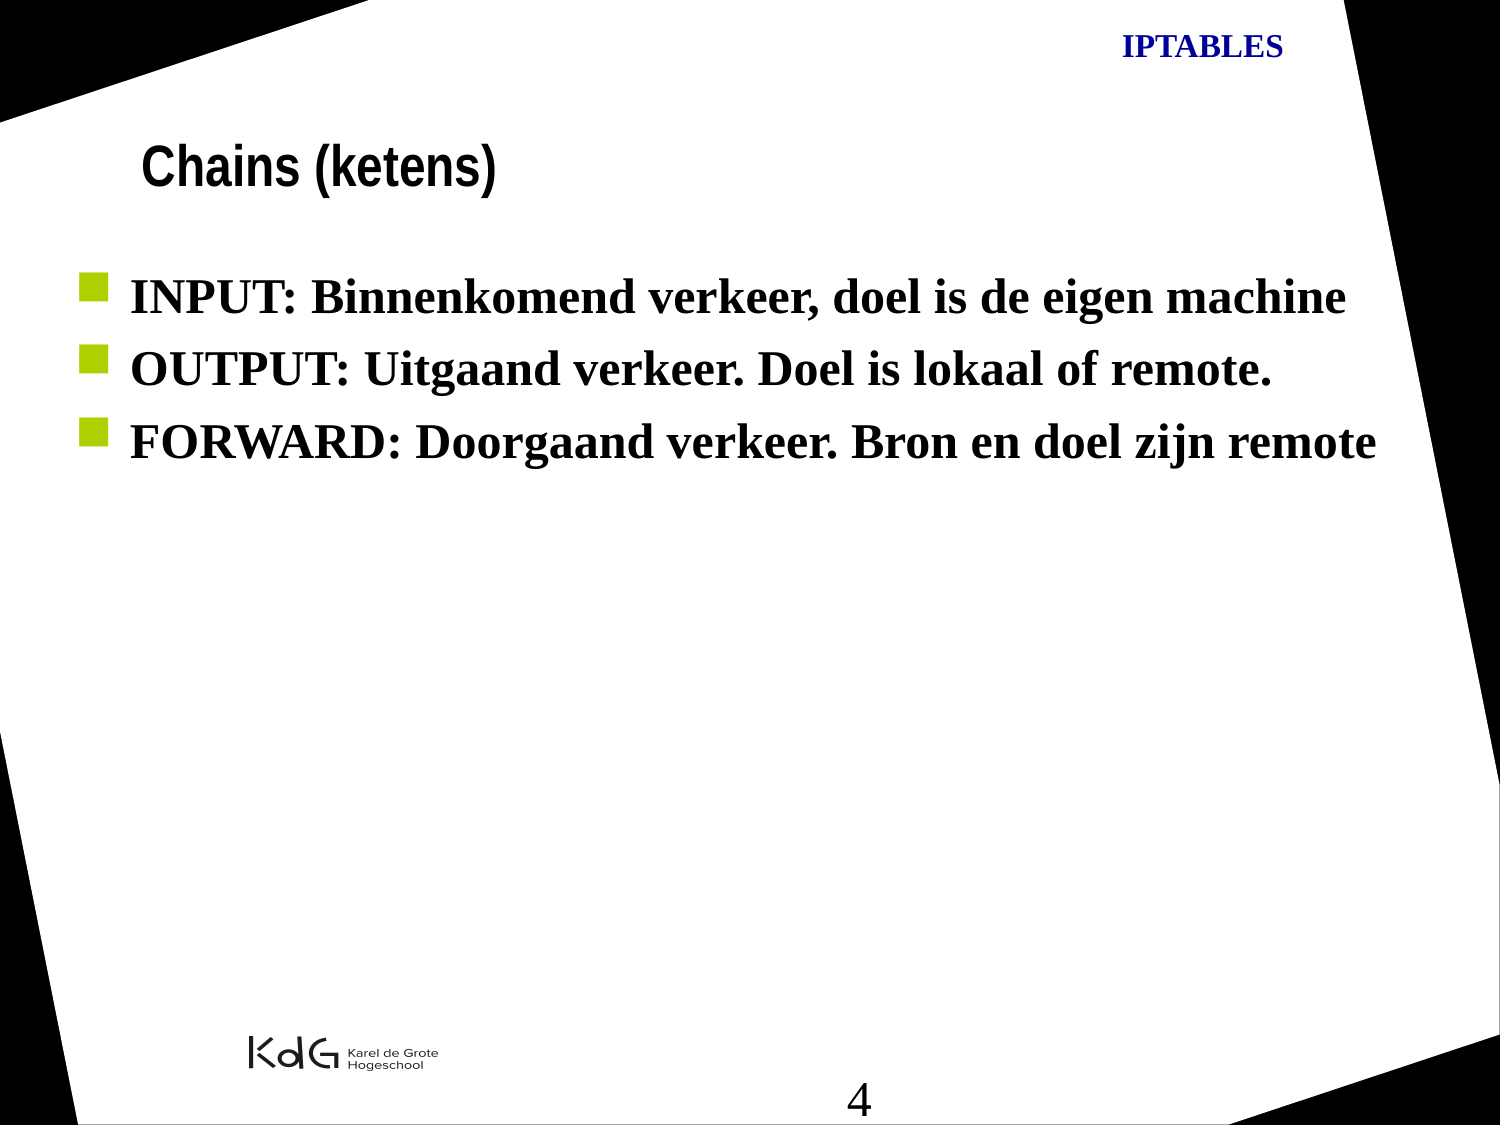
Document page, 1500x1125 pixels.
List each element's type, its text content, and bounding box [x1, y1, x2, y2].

text_box Chains (ketens) [141, 72, 1447, 253]
picture [249, 1036, 438, 1071]
text_box INPUT: Binnenkomend verkeer, doel is de eigen machine OUTPUT: Uitgaand verkeer. Doel is lokaal of remote. FORWARD: Doorgaand verkeer. Bron en doel zijn remote [75, 263, 1425, 1006]
